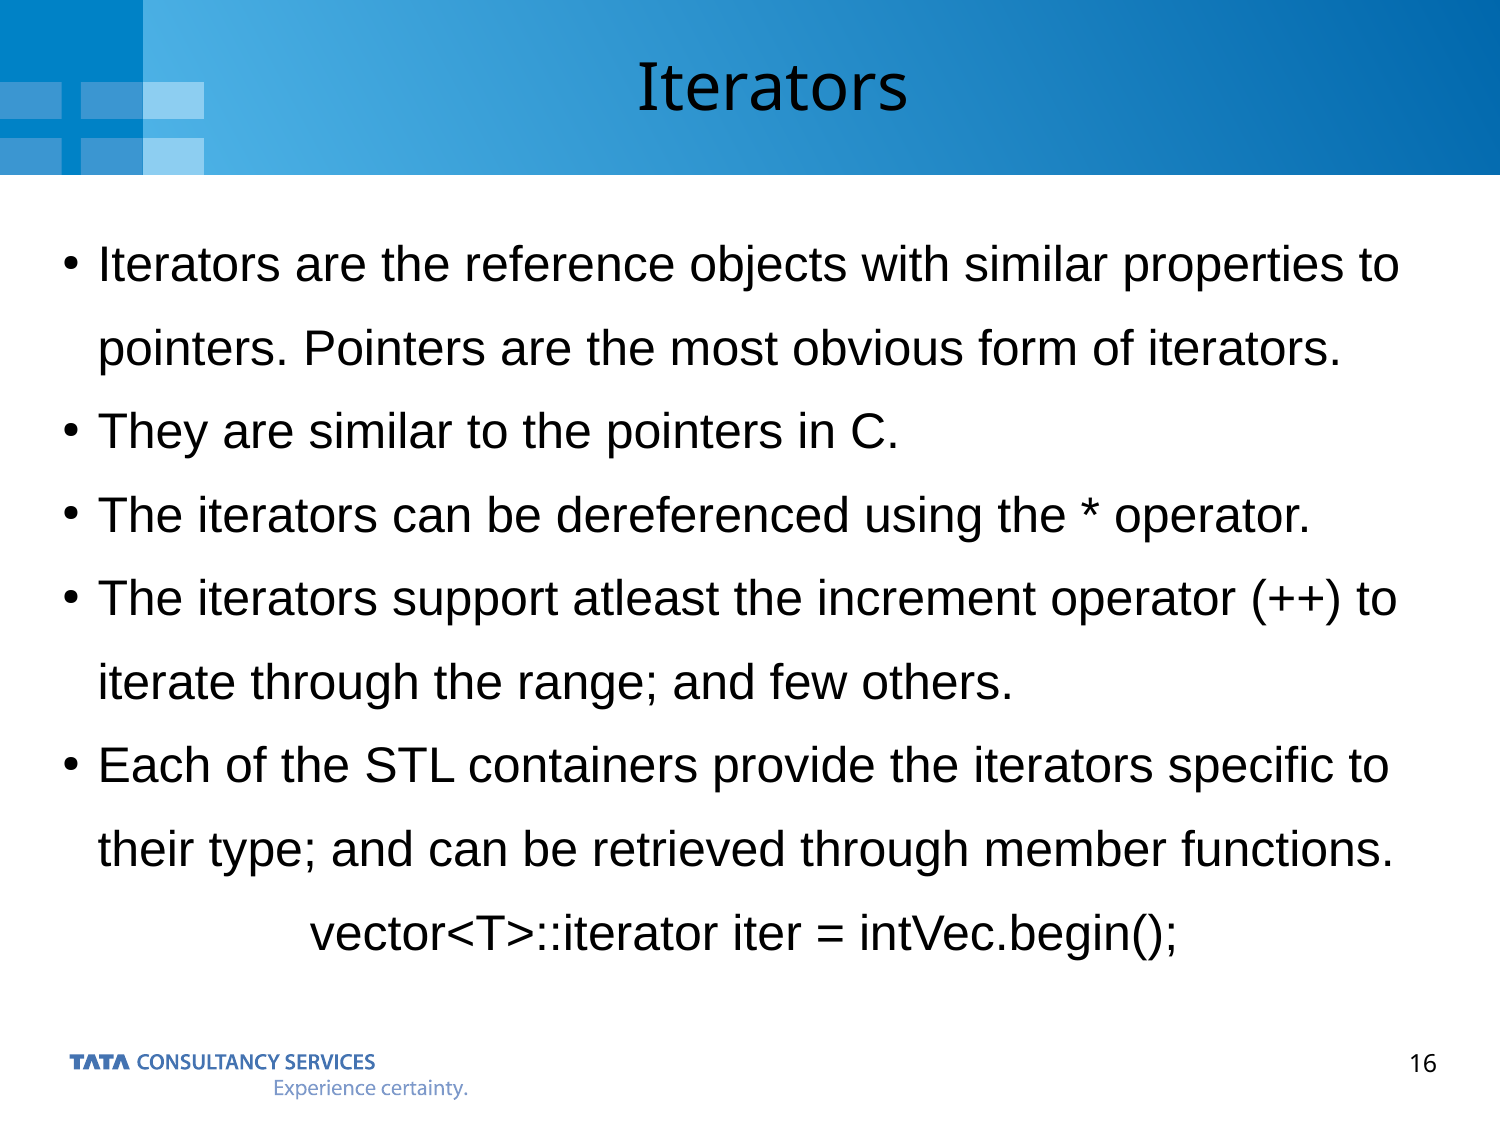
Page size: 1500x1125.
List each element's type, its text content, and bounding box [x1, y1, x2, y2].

text_box Iterators are the reference objects with similar properties to pointers. Pointers are the most obvious form of iterators. They are similar to the pointers in C. The iterators can be dereferenced using the * operator. The iterators support atleast the increment operator (++) to iterate through the range; and few others. Each of the STL containers provide the iterators specific to their type; and can be retrieved through member functions. vector<T>::iterator iter = intVec.begin(); [47, 200, 1453, 1040]
text_box Iterators [200, 1, 1347, 166]
